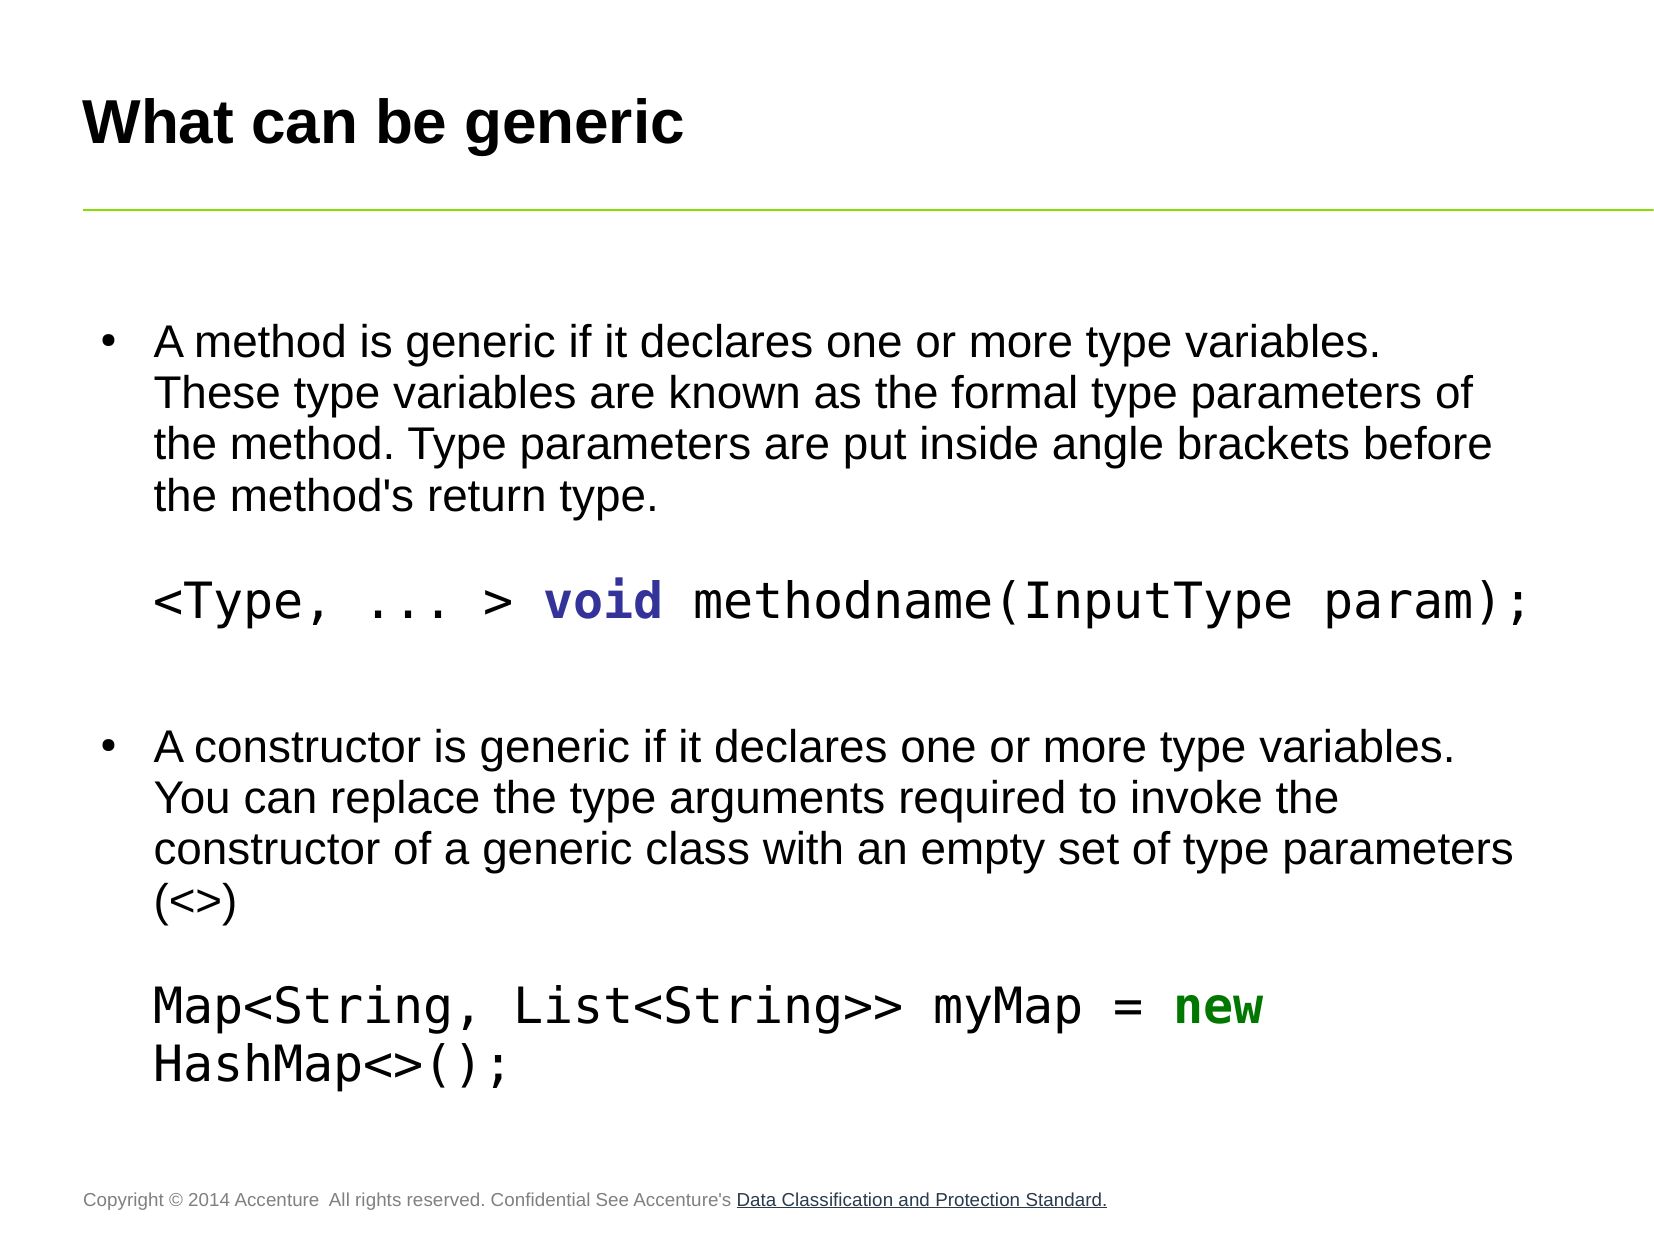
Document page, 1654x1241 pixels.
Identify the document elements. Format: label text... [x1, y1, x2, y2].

list A method is generic if it declares one or more type variables. These type variables are known as the formal type parameters of the method. Type parameters are put inside angle brackets before the method's return type. <Type, ... > void methodname(InputType param); A constructor is generic if it declares one or more type variables. You can replace the type arguments required to invoke the constructor of a generic class with an empty set of type parameters (<>) Map<String, List<String>> myMap = new HashMap<>(); [82, 225, 1538, 1186]
title What can be generic [82, 49, 1571, 196]
